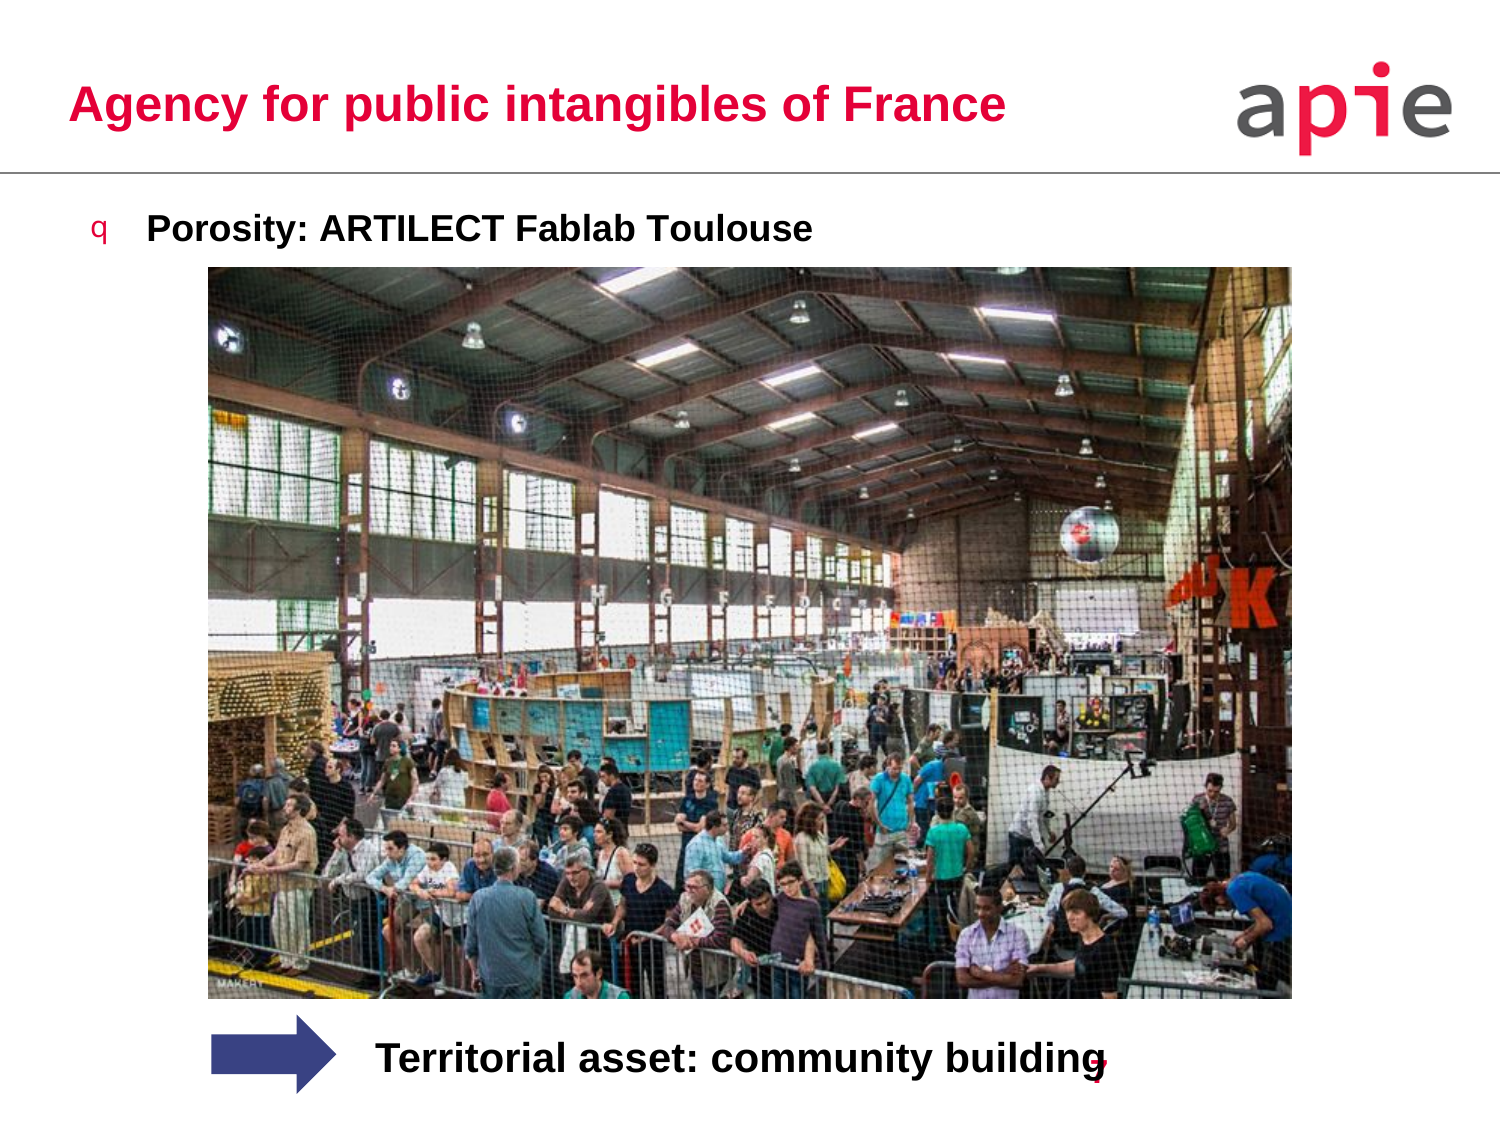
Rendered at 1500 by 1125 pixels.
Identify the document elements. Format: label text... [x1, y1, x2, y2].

picture [208, 267, 1292, 999]
text_box Agency for public intangibles of France [53, 43, 1164, 160]
picture [1234, 58, 1456, 161]
text_box Territorial asset: community building [360, 1023, 1164, 1089]
text_box [1074, 1042, 1426, 1103]
list Porosity: ARTILECT Fablab Toulouse [75, 196, 1483, 858]
text_box [211, 1014, 337, 1094]
